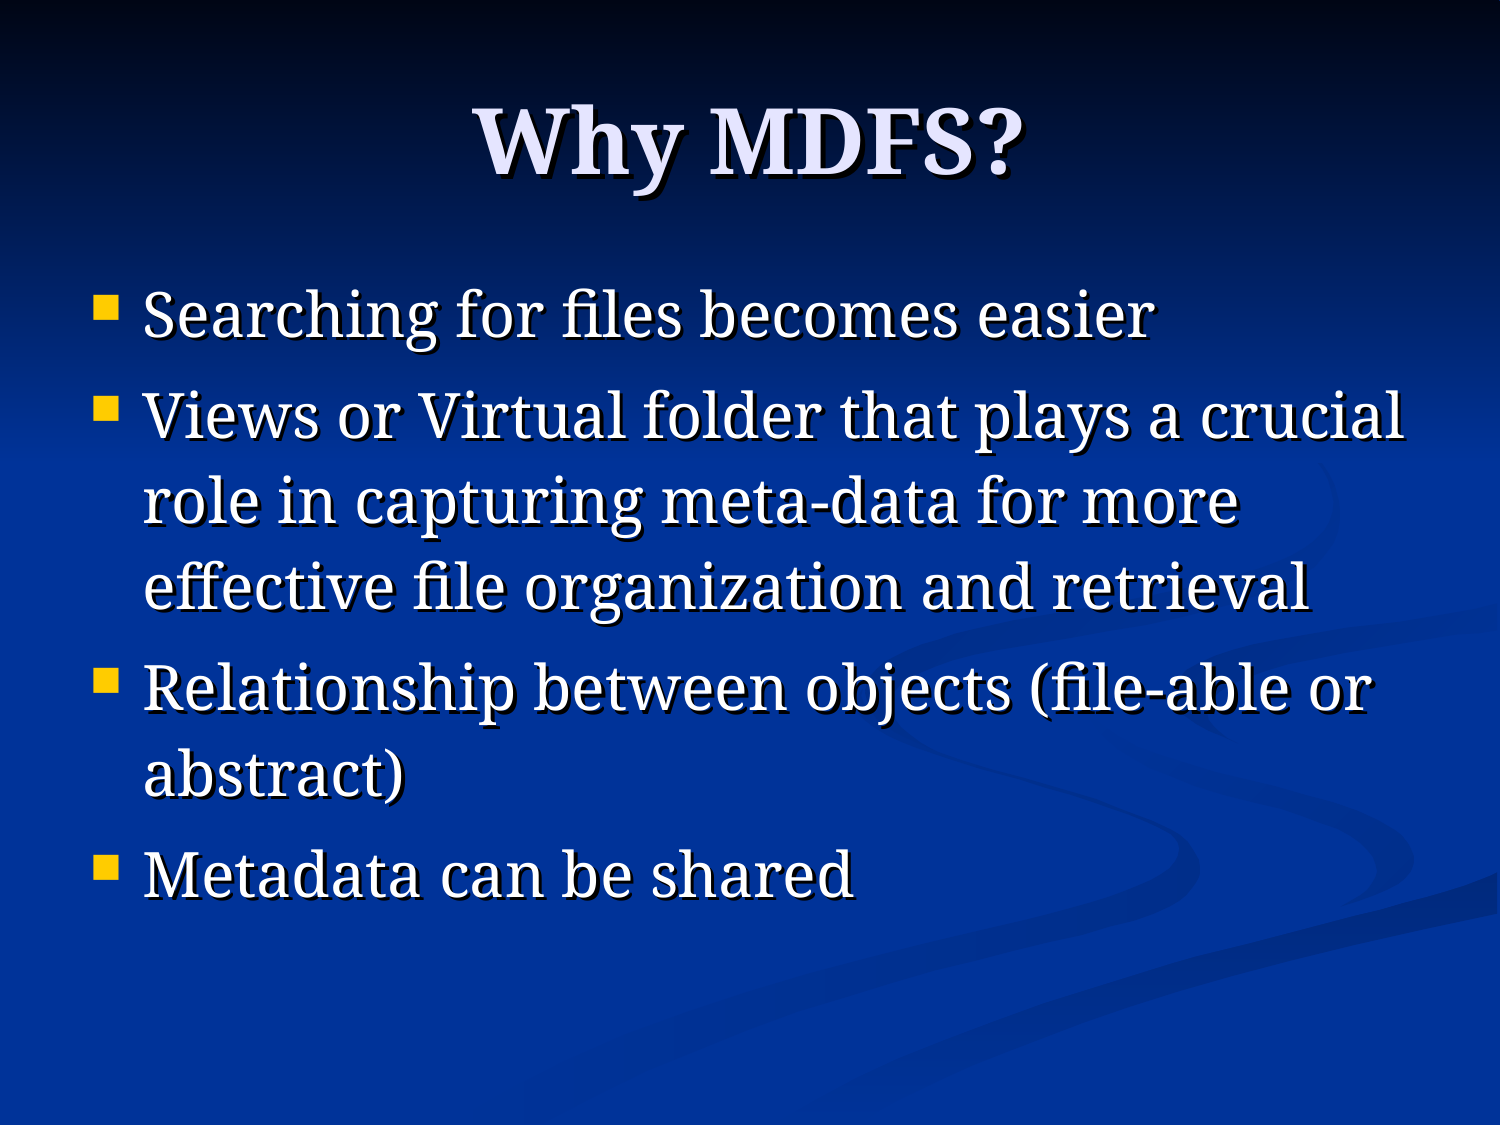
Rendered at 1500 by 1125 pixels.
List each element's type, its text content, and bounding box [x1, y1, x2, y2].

list Searching for files becomes easier Views or Virtual folder that plays a crucial role in capturing meta-data for more effective file organization and retrieval Relationship between objects (file-able or abstract) Metadata can be shared [75, 262, 1426, 1005]
title Why MDFS? [75, 45, 1426, 233]
